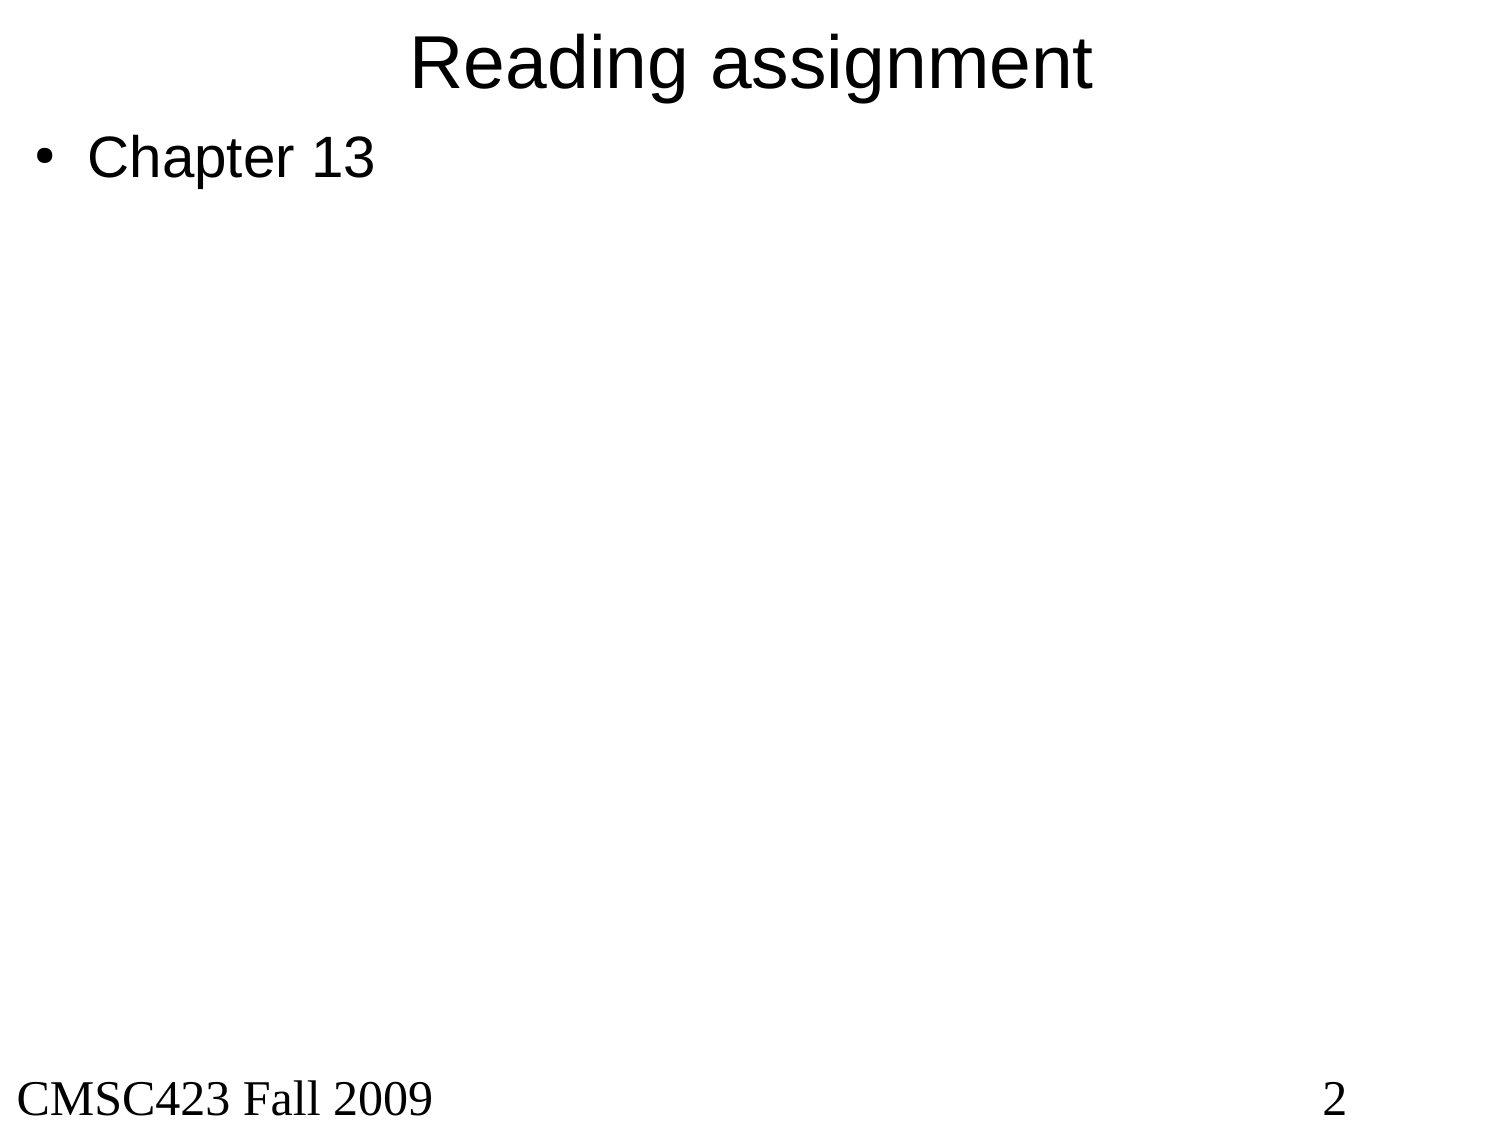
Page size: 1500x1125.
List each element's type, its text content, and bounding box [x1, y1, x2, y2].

list Chapter 13 [16, 124, 1485, 1072]
title Reading assignment [19, 9, 1485, 116]
